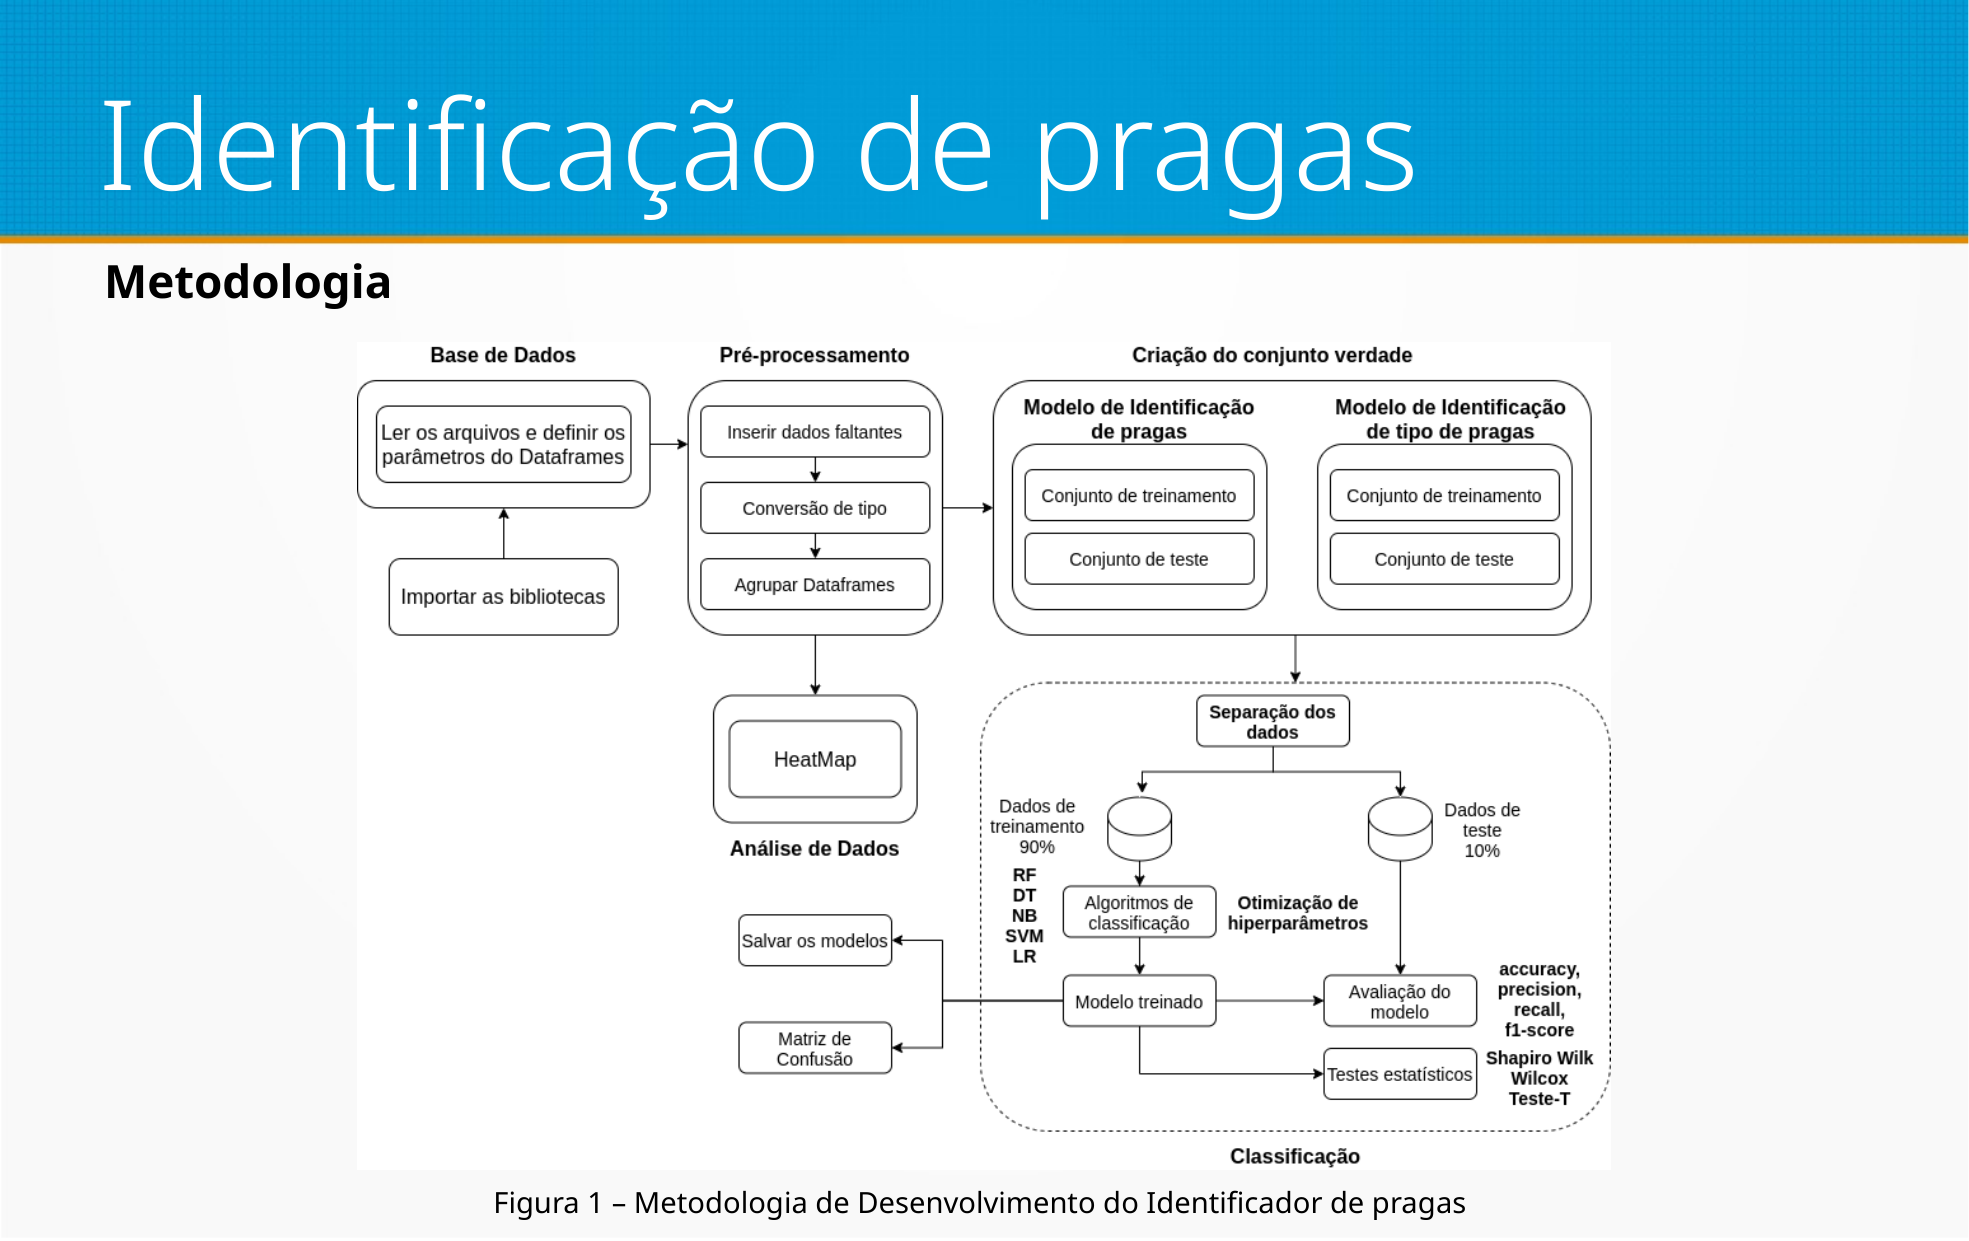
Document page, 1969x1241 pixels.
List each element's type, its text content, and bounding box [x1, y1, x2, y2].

text_box Figura 1 – Metodologia de Desenvolvimento do Identificador de pragas [354, 1169, 1607, 1235]
picture [0, 233, 1969, 1241]
title Identificação de pragas [98, 19, 1870, 227]
text_box Metodologia [98, 248, 571, 314]
